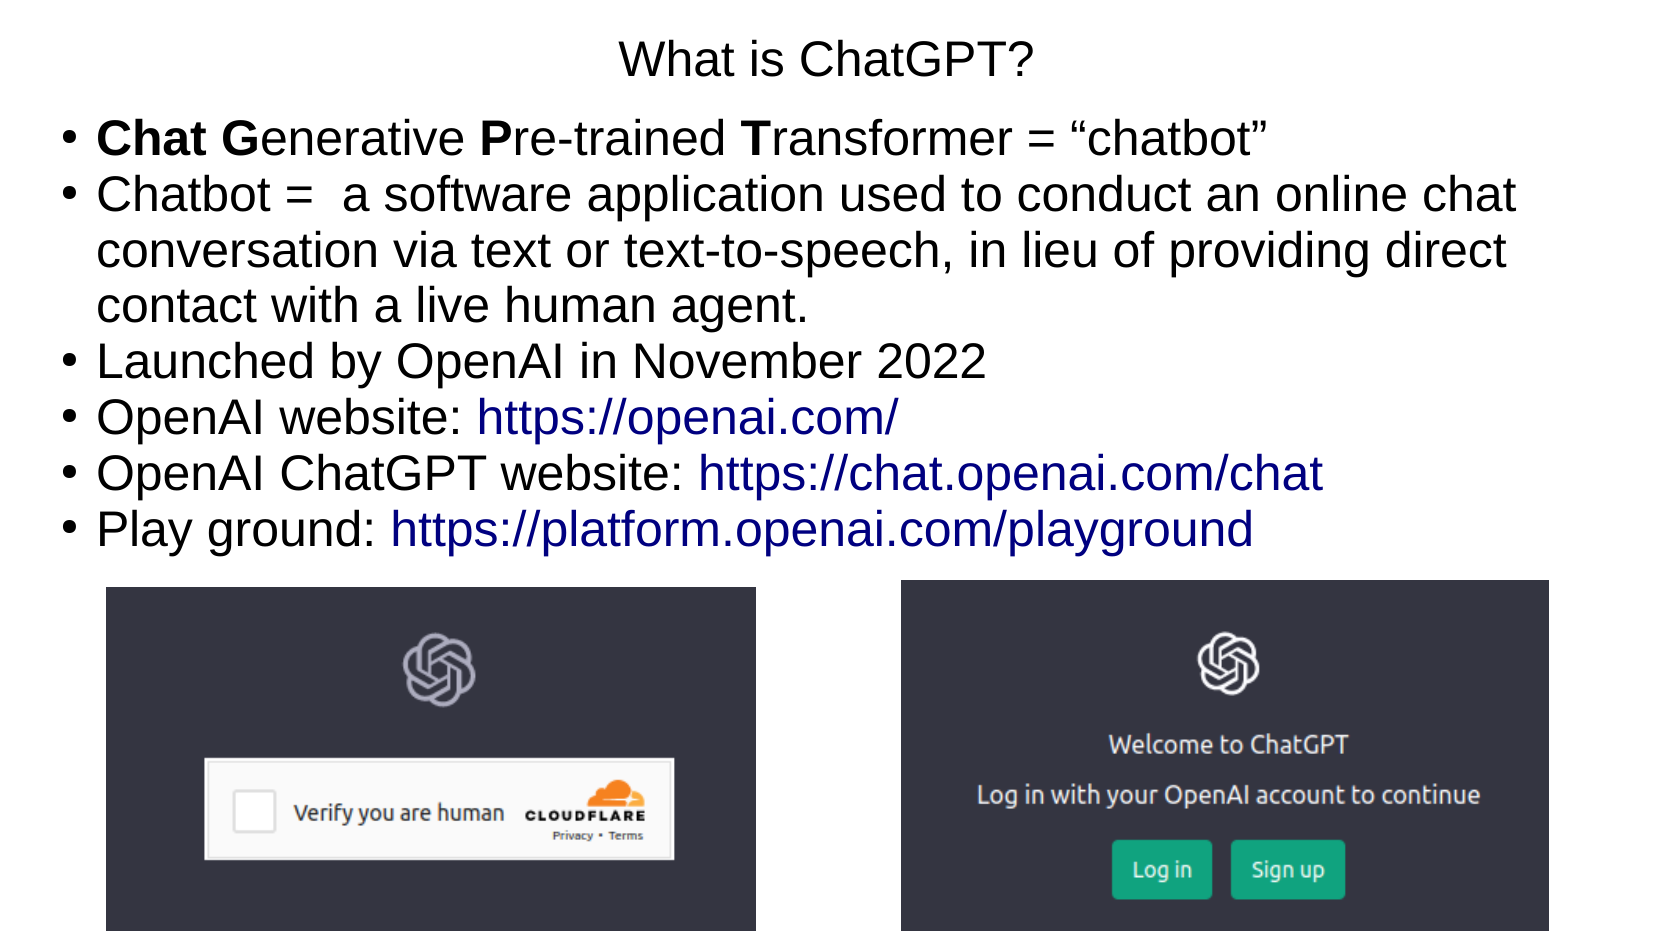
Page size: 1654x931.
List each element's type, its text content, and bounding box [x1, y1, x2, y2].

title What is ChatGPT? [82, 7, 1571, 111]
subtitle Chat Generative Pre-trained Transformer = “chatbot” Chatbot = a software application used to conduct an online chat conversation via text or text-to-speech, in lieu of providing direct contact with a live human agent. Launched by OpenAI in November 2022 OpenAI website: https://openai.com/ OpenAI ChatGPT website: https://chat.openai.com/chat Play ground: https://platform.openai.com/playground [60, 110, 1549, 684]
picture [106, 587, 756, 931]
picture [901, 580, 1549, 931]
